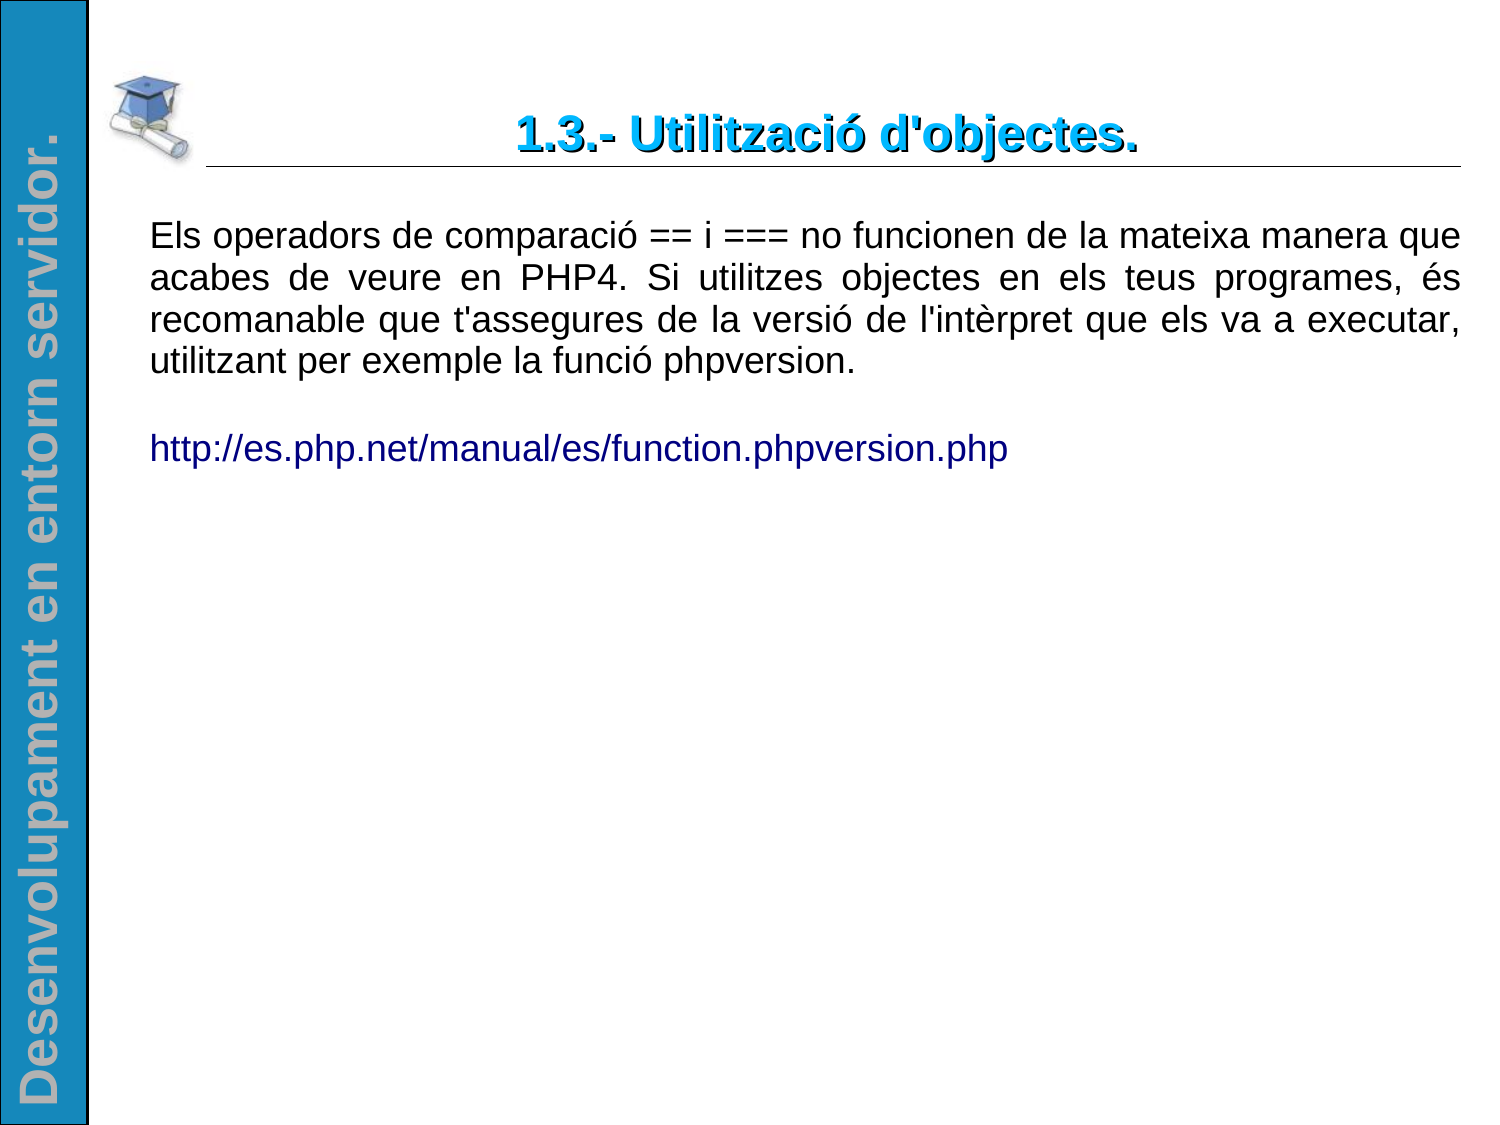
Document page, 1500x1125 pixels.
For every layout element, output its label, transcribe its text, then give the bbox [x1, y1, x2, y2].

picture [93, 61, 206, 174]
title 1.3.- Utilització d'objectes. [206, 88, 1447, 178]
text_box Els operadors de comparació == i === no funcionen de la mateixa manera que acabes de veure en PHP4. Si utilitzes objectes en els teus programes, és recomanable que t'assegures de la versió de l'intèrpret que els va a executar, utilitzant per exemple la funció phpversion. http://es.php.net/manual/es/function.phpversion.php [134, 206, 1477, 565]
